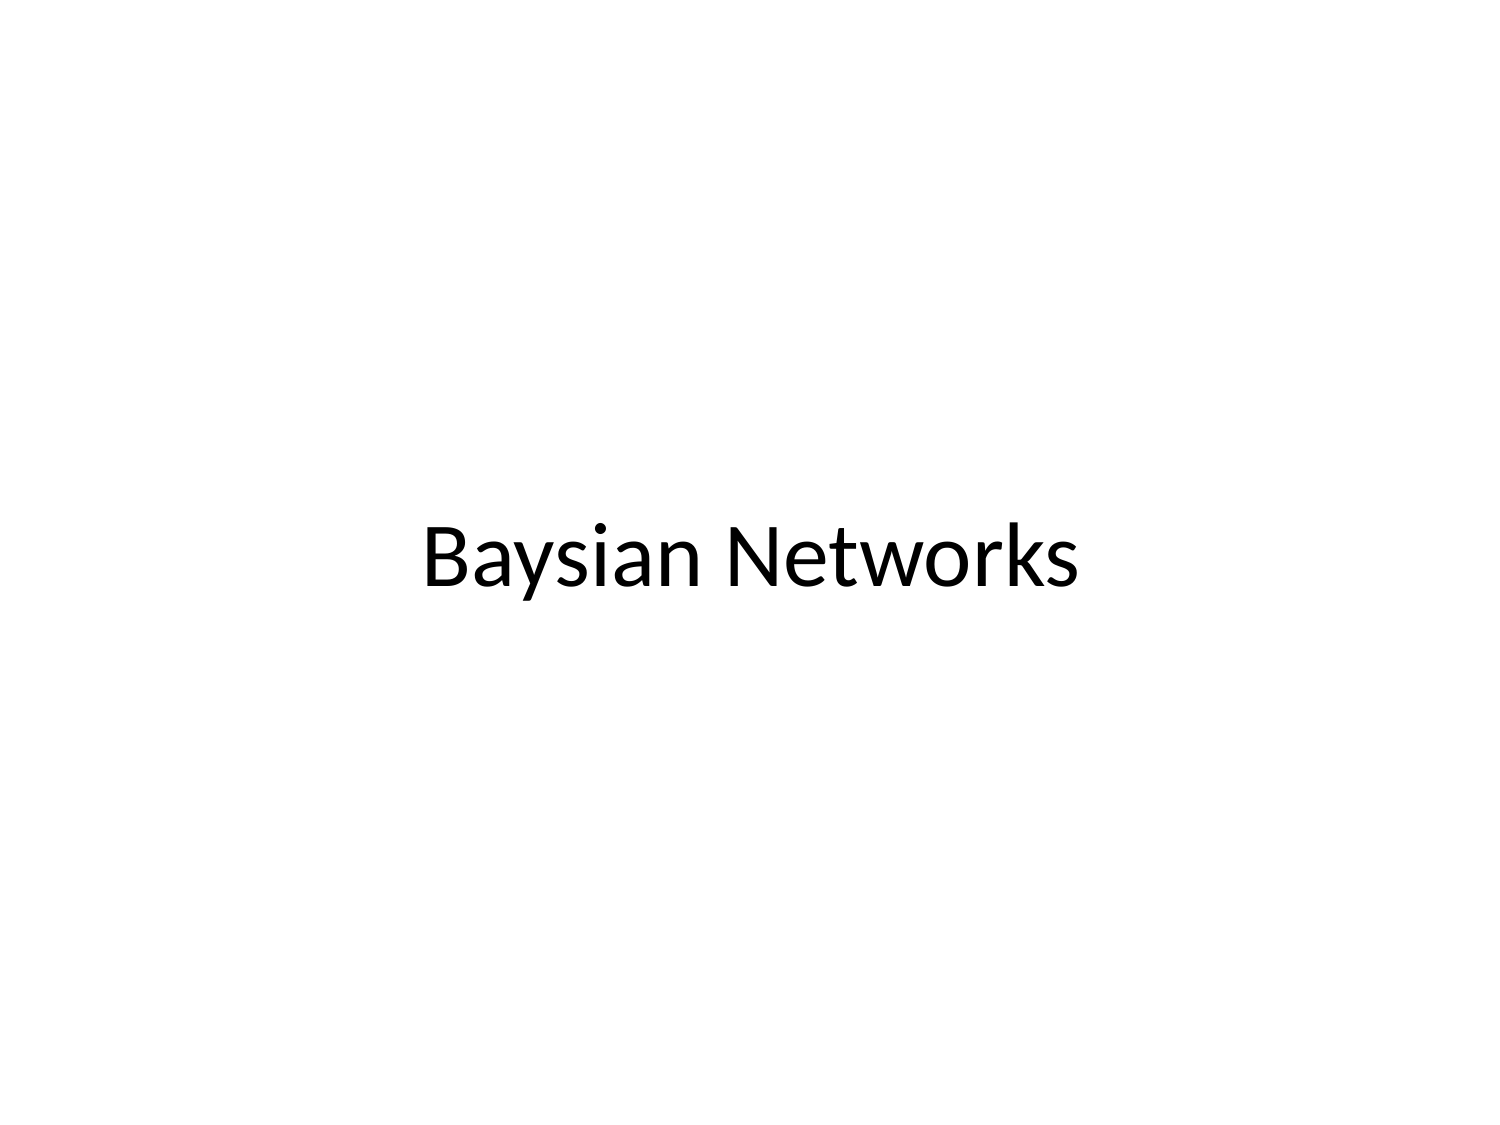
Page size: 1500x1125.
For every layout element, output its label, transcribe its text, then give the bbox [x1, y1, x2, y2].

title Baysian Networks [76, 456, 1427, 644]
